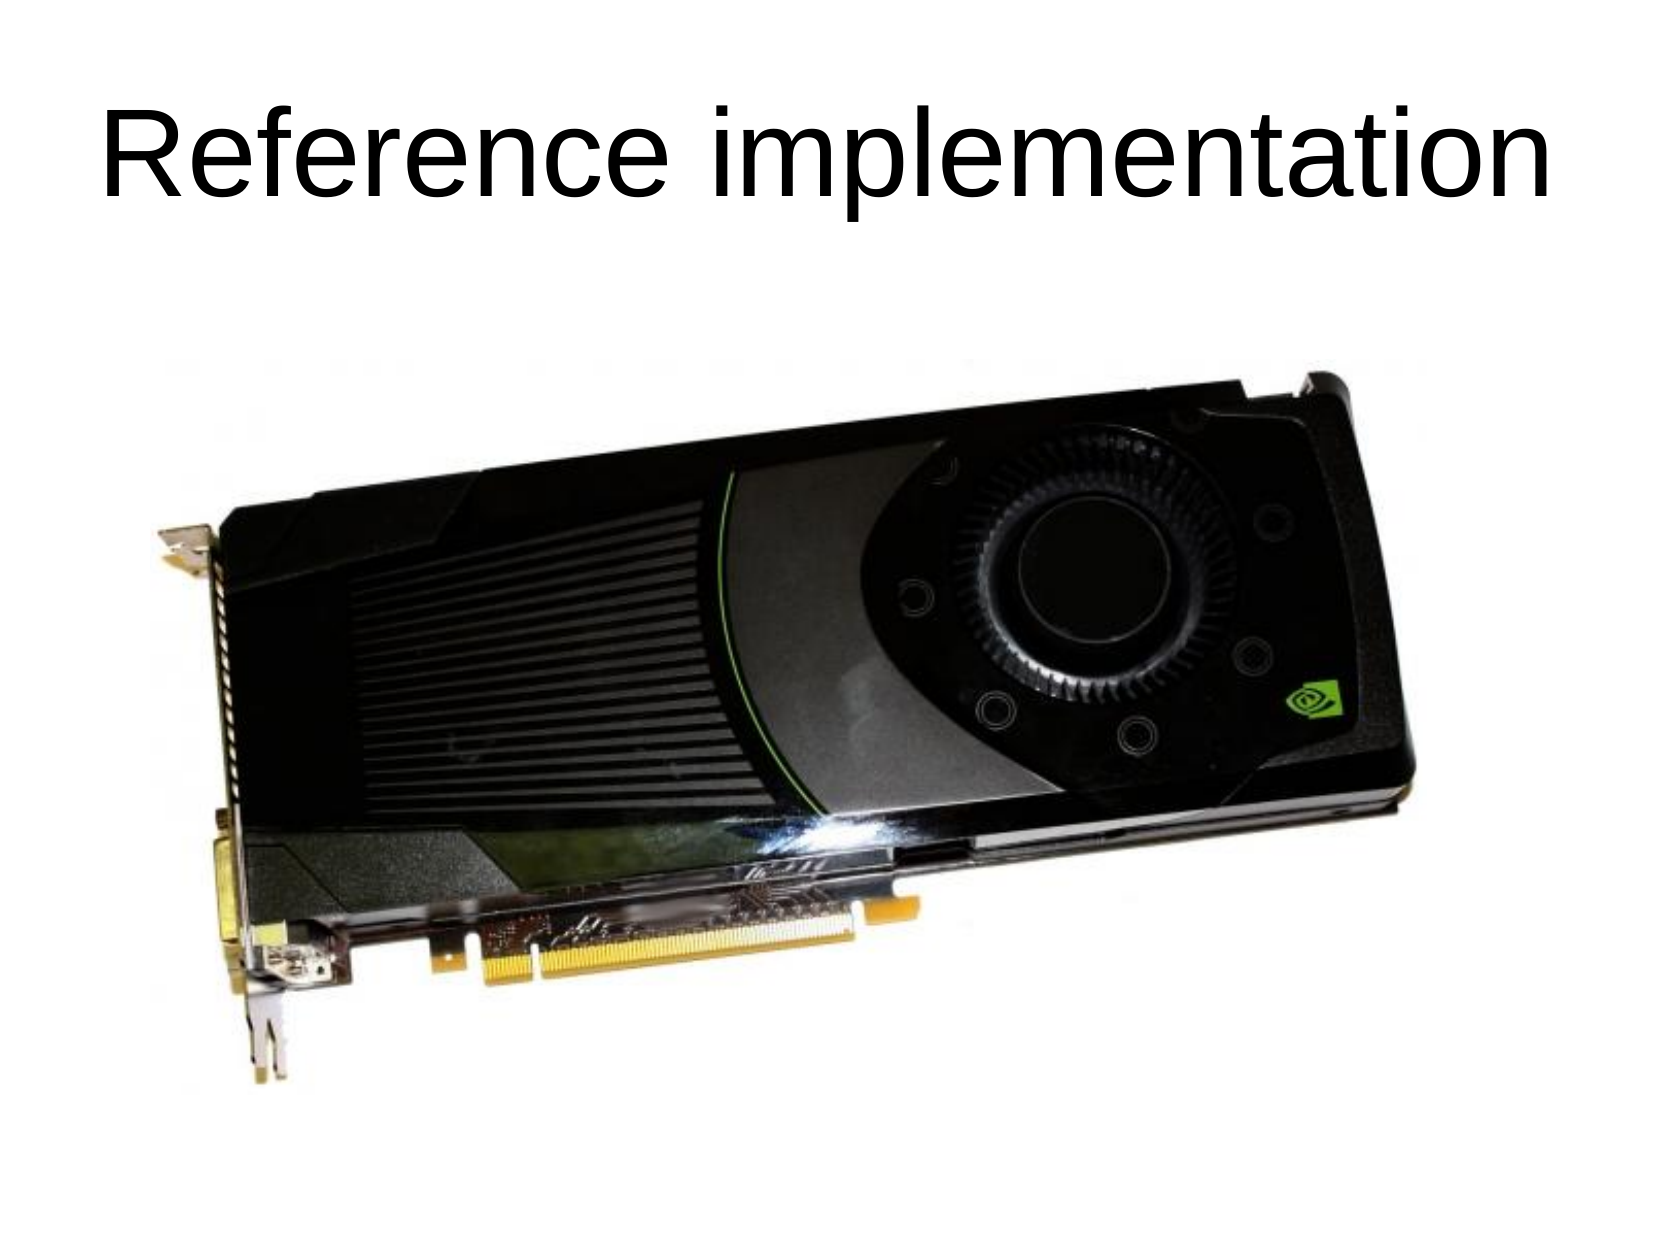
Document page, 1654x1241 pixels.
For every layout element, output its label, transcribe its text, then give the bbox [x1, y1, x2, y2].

title Reference implementation [82, 49, 1571, 257]
picture [150, 359, 1427, 1096]
